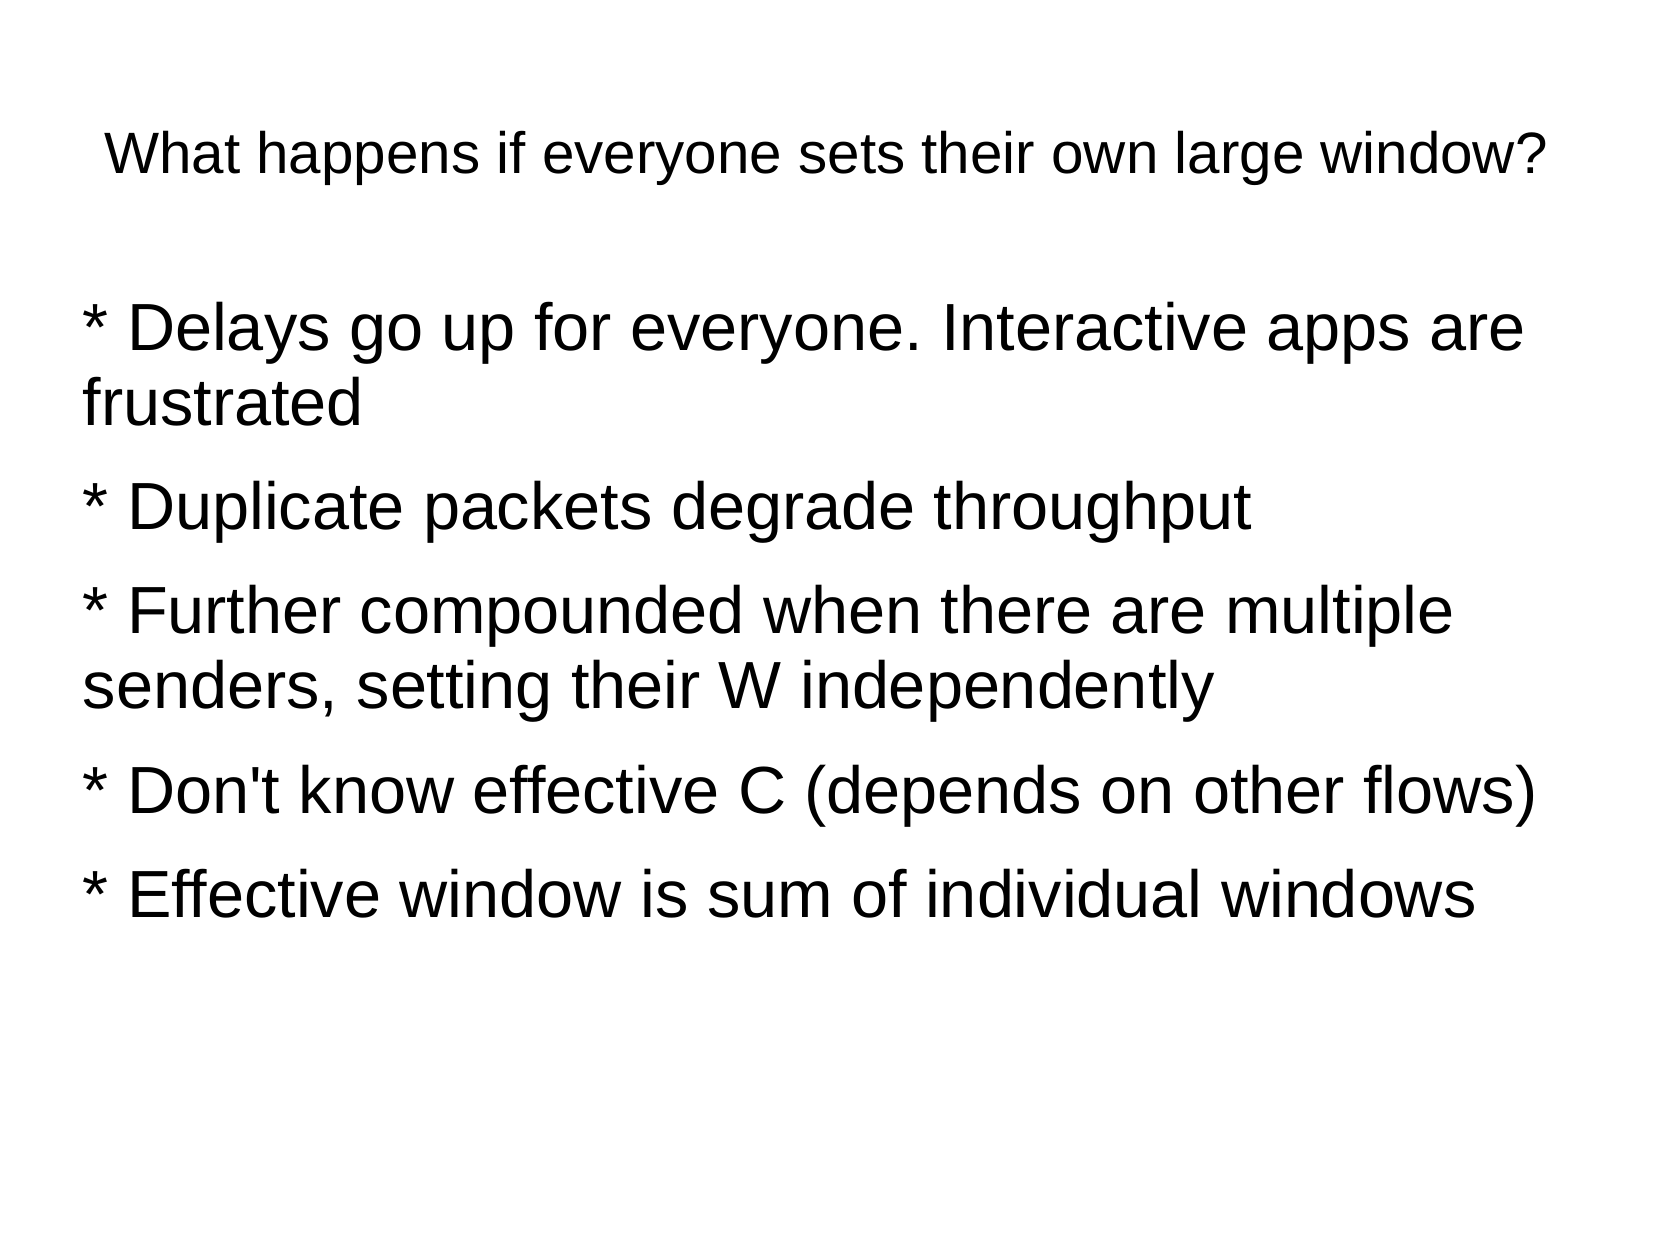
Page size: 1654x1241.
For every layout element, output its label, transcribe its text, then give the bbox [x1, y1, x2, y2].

list * Delays go up for everyone. Interactive apps are frustrated * Duplicate packets degrade throughput * Further compounded when there are multiple senders, setting their W independently * Don't know effective C (depends on other flows) * Effective window is sum of individual windows [82, 290, 1571, 1096]
title What happens if everyone sets their own large window? [82, 49, 1571, 257]
